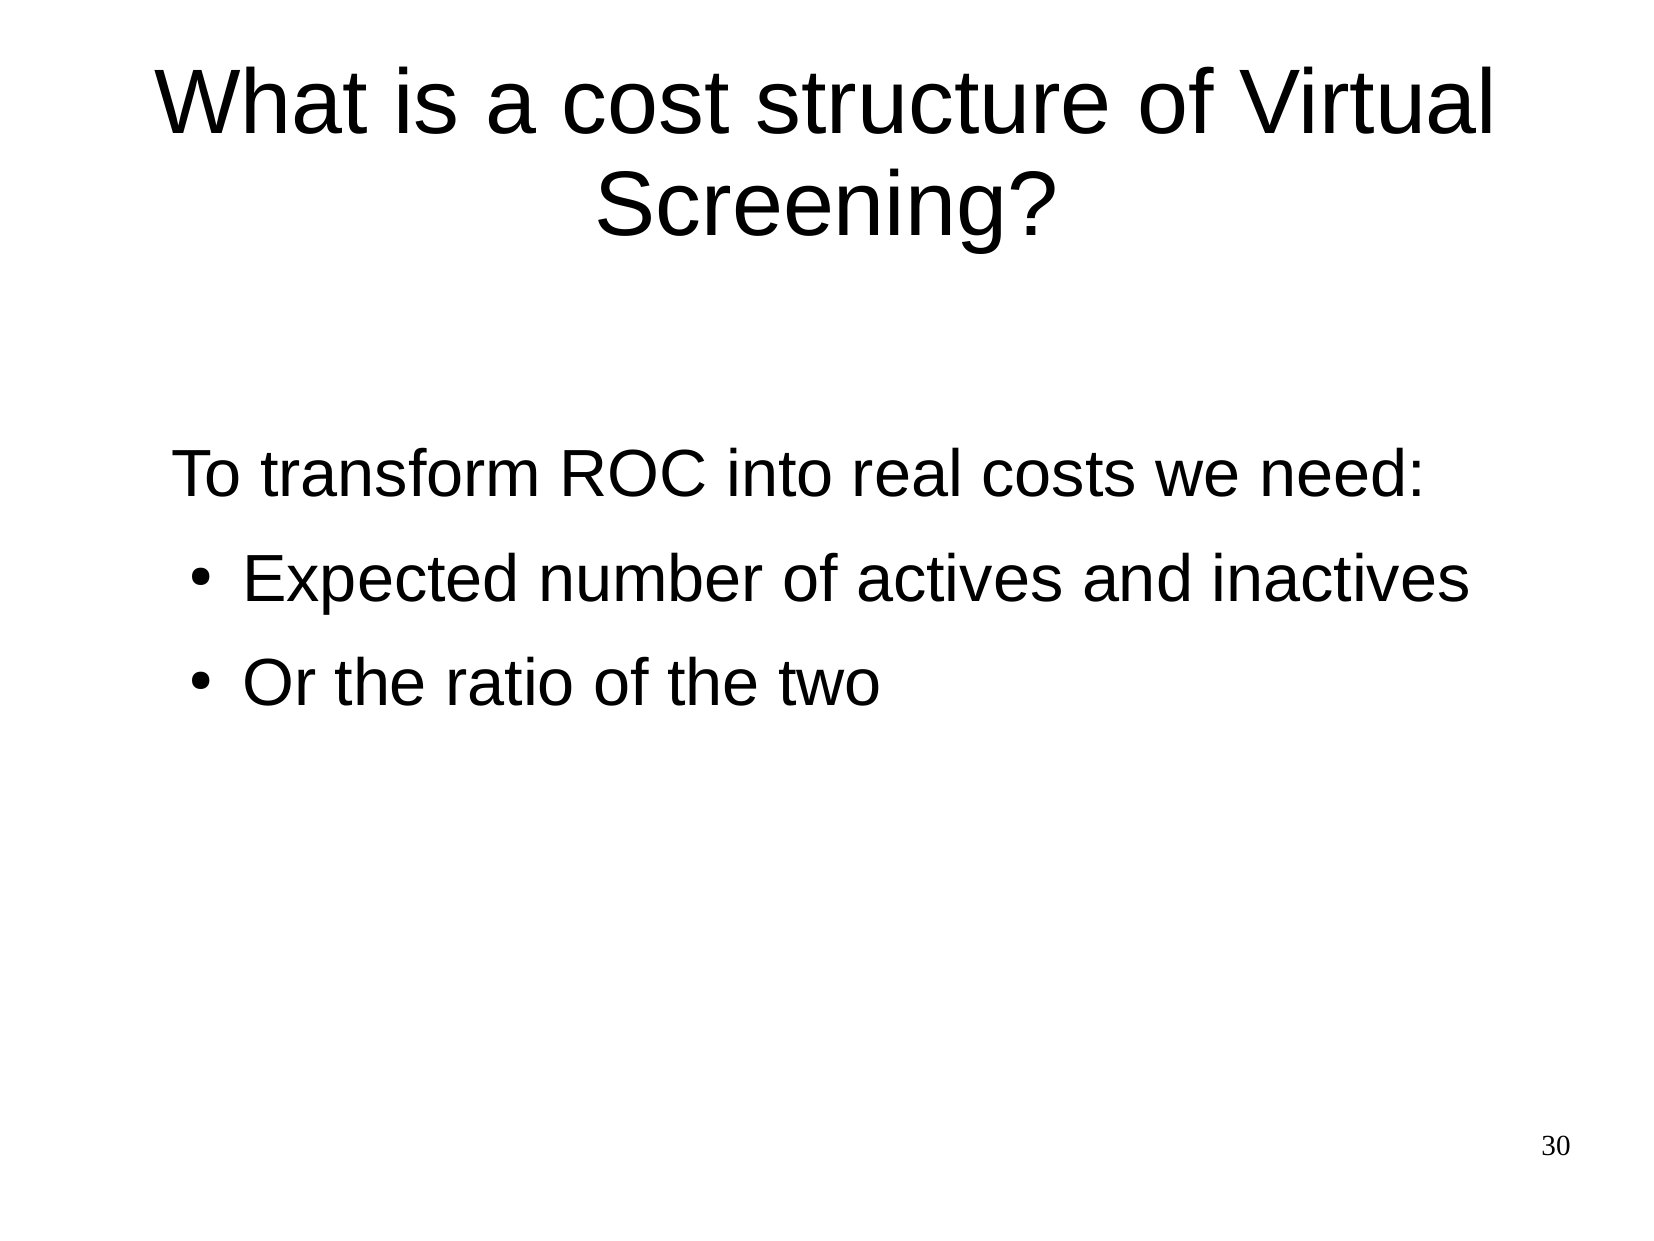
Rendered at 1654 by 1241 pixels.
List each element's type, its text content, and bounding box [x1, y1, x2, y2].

list To transform ROC into real costs we need: Expected number of actives and inactives Or the ratio of the two [171, 331, 1654, 1052]
title What is a cost structure of Virtual Screening? [82, 49, 1571, 257]
